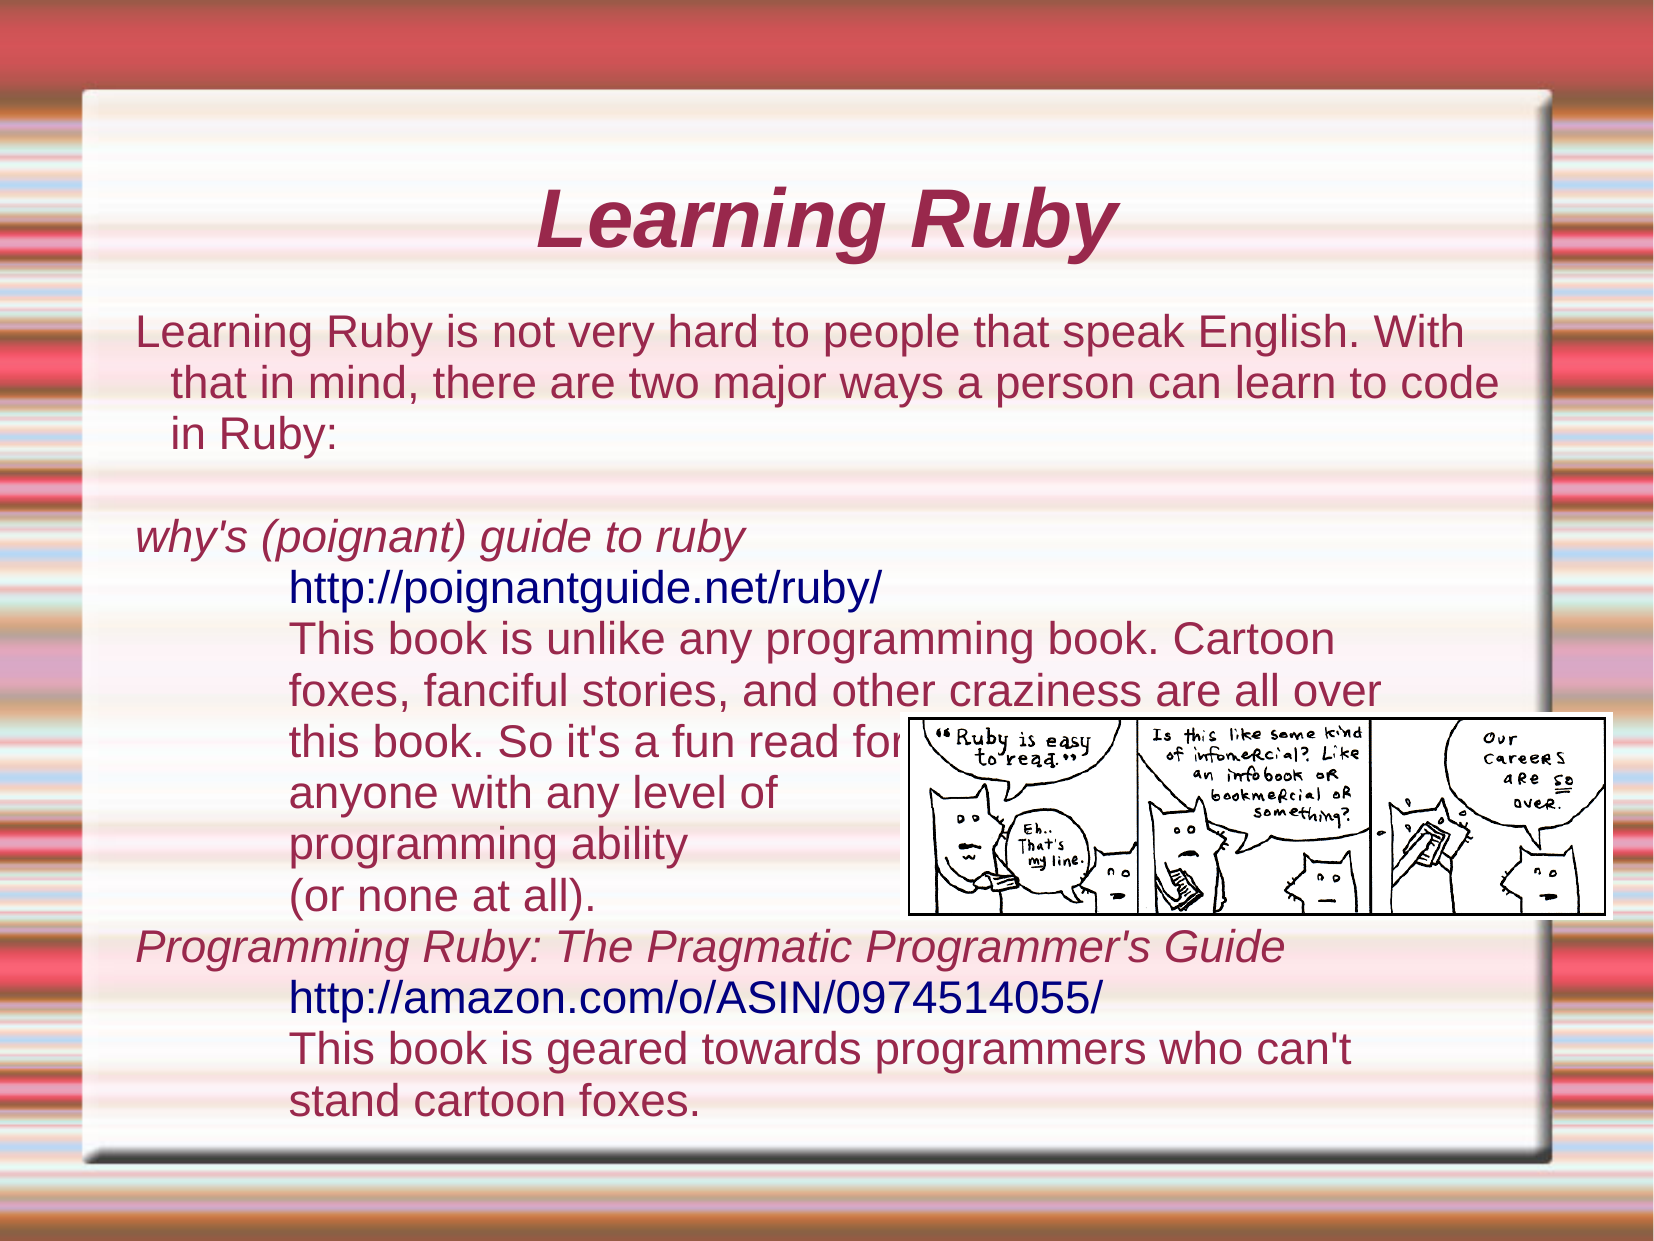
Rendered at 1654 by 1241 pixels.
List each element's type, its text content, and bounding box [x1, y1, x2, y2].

subtitle Learning Ruby is not very hard to people that speak English. With that in mind, there are two major ways a person can learn to code in Ruby: why's (poignant) guide to ruby http://poignantguide.net/ruby/ This book is unlike any programming book. Cartoon foxes, fanciful stories, and other craziness are all over this book. So it's a fun read for anyone with any level of programming ability (or none at all). Programming Ruby: The Pragmatic Programmer's Guide http://amazon.com/o/ASIN/0974514055/ This book is geared towards programmers who can't stand cartoon foxes. [134, 305, 1516, 1178]
title Learning Ruby [121, 114, 1534, 322]
picture [0, 0, 1654, 1241]
